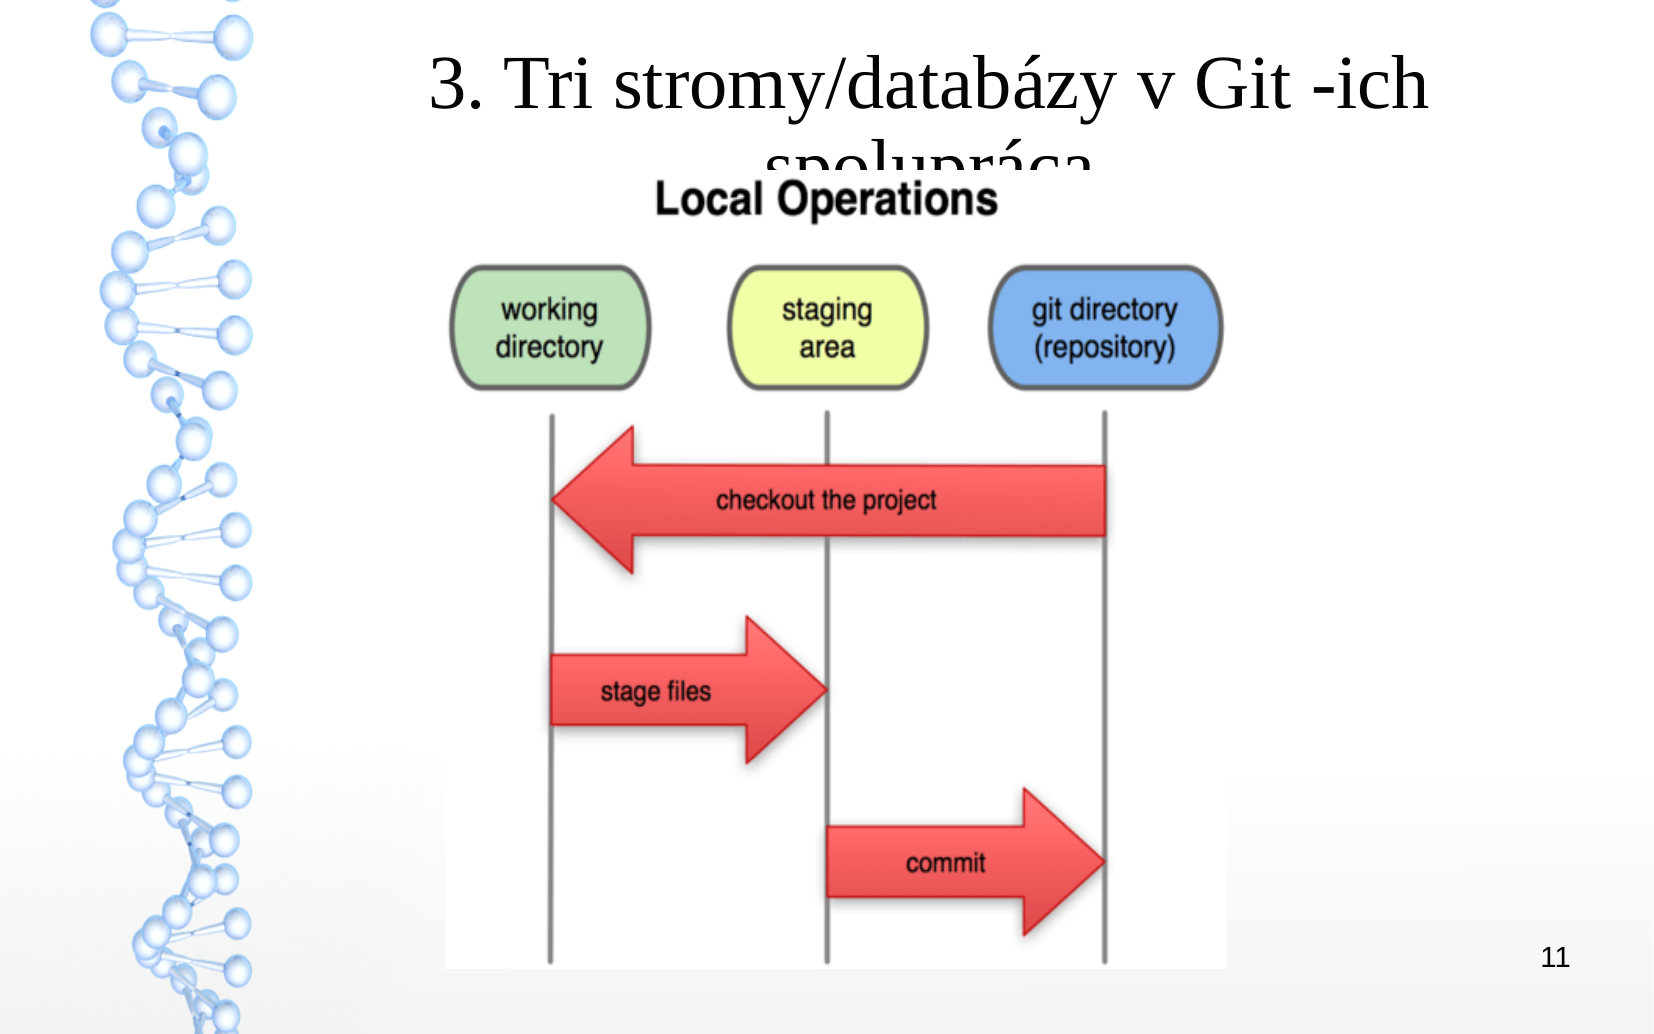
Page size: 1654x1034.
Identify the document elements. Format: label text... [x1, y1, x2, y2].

title 3. Tri stromy/databázy v Git -ich spolupráca [265, 39, 1595, 210]
picture [0, 0, 1654, 1034]
